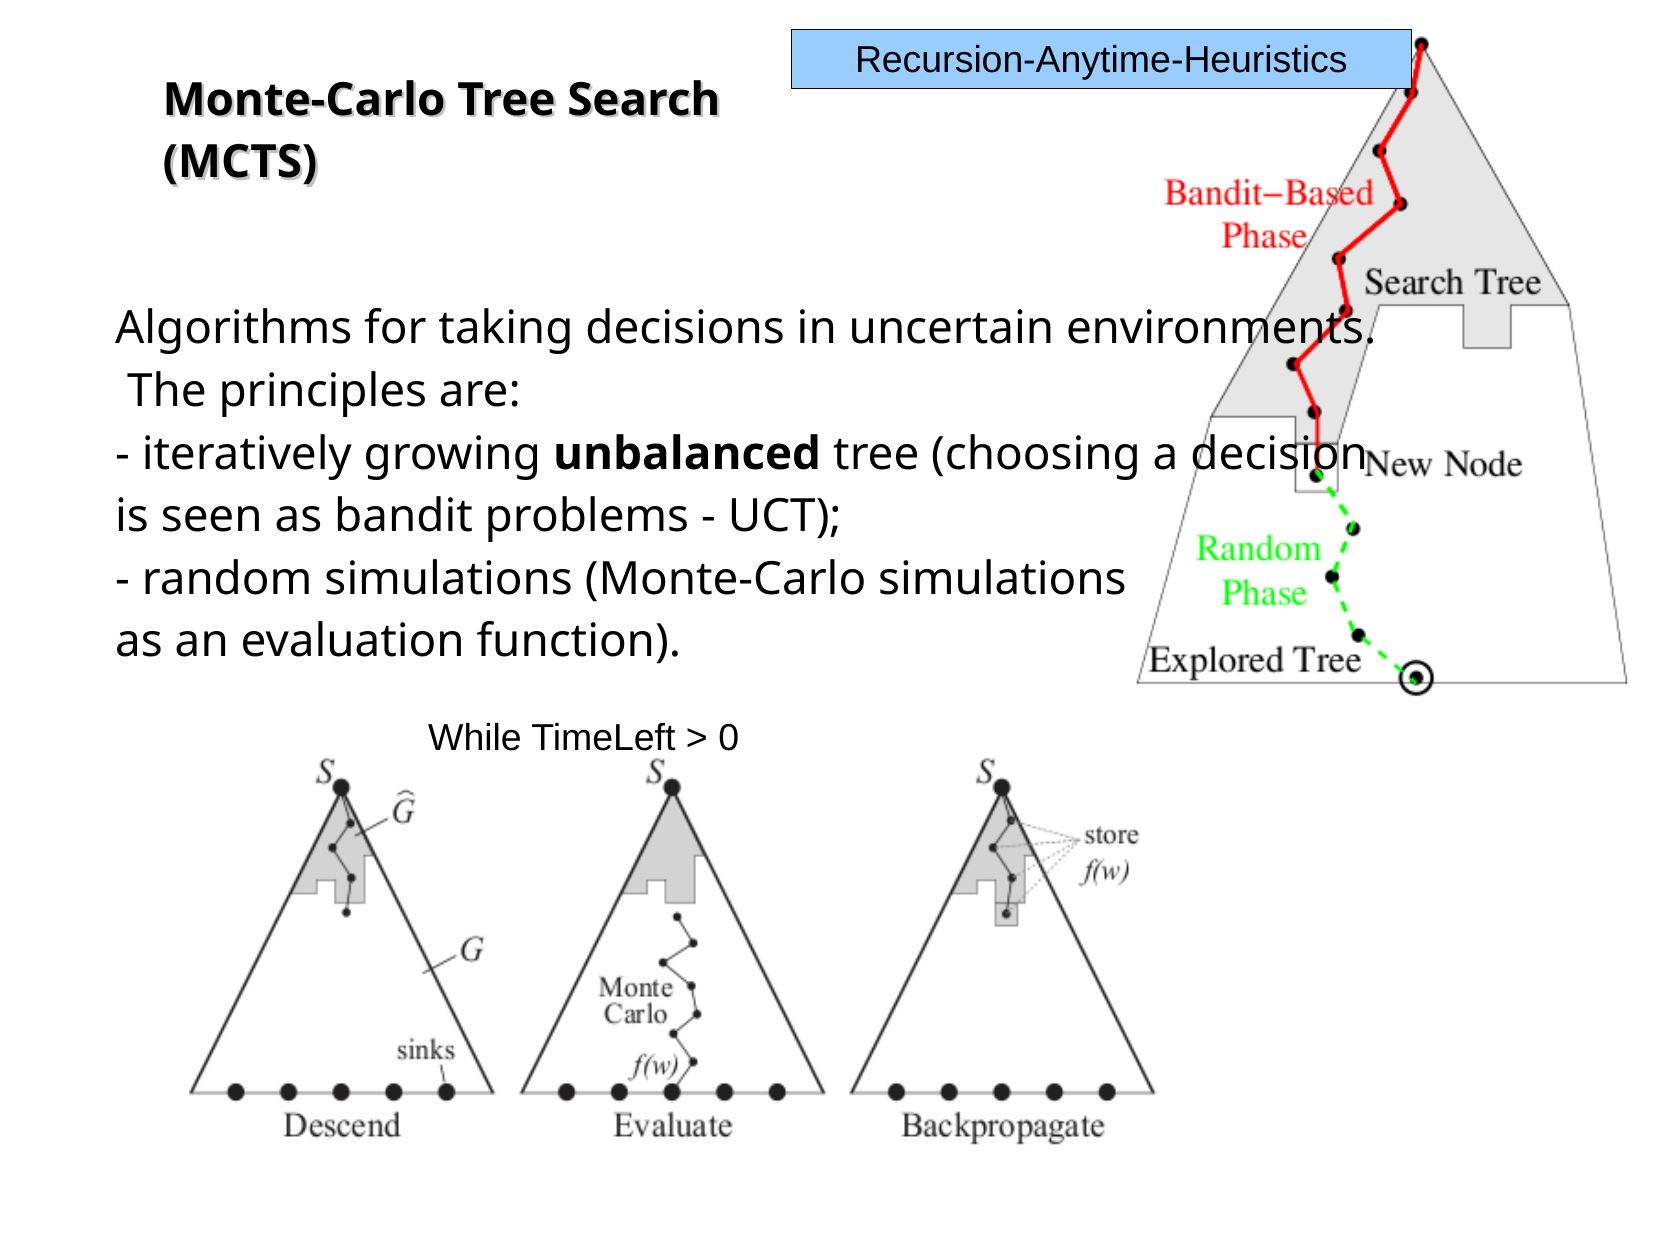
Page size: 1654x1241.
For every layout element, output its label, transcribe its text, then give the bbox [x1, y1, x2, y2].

text_box While TimeLeft > 0 [413, 708, 857, 766]
text_box Recursion-Anytime-Heuristics [791, 29, 1412, 89]
picture [1127, 23, 1641, 703]
picture [177, 738, 1182, 1152]
text_box Monte-Carlo Tree Search (MCTS) [147, 59, 857, 181]
text_box Algorithms for taking decisions in uncertain environments. The principles are: - iteratively growing unbalanced tree (choosing a decision is seen as bandit problems - UCT); - random simulations (Monte-Carlo simulations as an evaluation function). [100, 162, 1489, 711]
